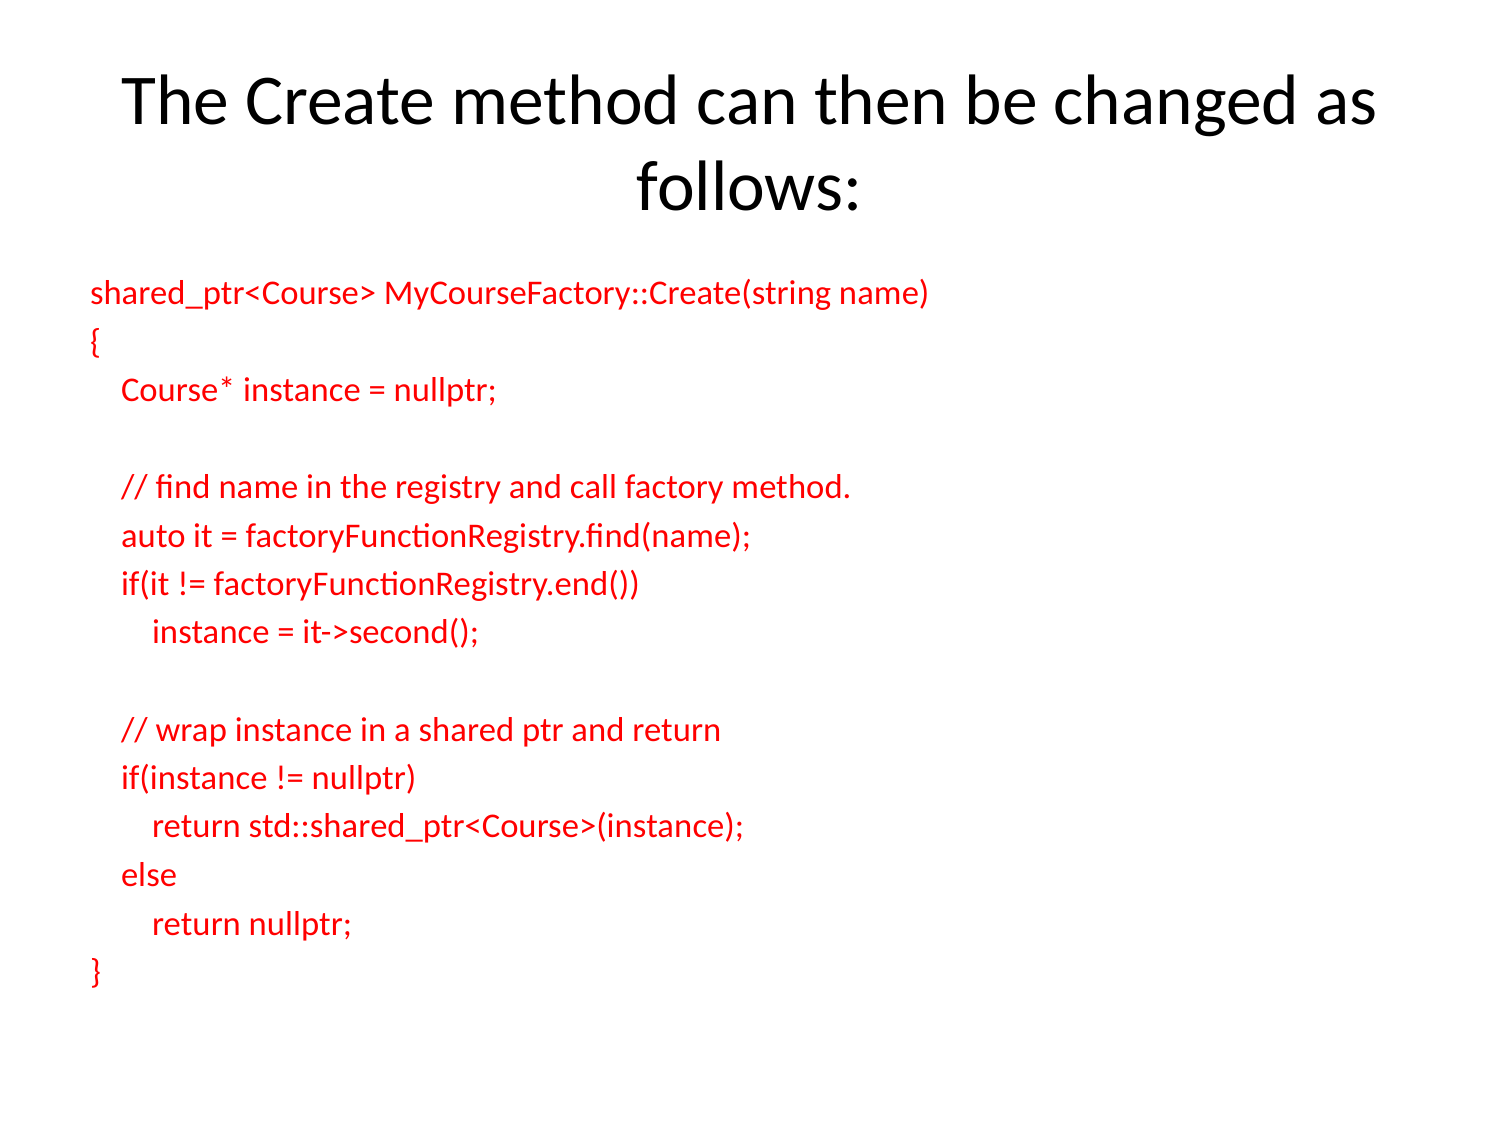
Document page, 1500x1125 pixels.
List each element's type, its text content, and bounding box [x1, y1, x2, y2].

list shared_ptr<Course> MyCourseFactory::Create(string name) { Course* instance = nullptr; // find name in the registry and call factory method. auto it = factoryFunctionRegistry.find(name); if(it != factoryFunctionRegistry.end()) instance = it->second(); // wrap instance in a shared ptr and return if(instance != nullptr) return std::shared_ptr<Course>(instance); else return nullptr; } [75, 262, 1425, 1005]
title The Create method can then be changed as follows: [75, 45, 1425, 233]
